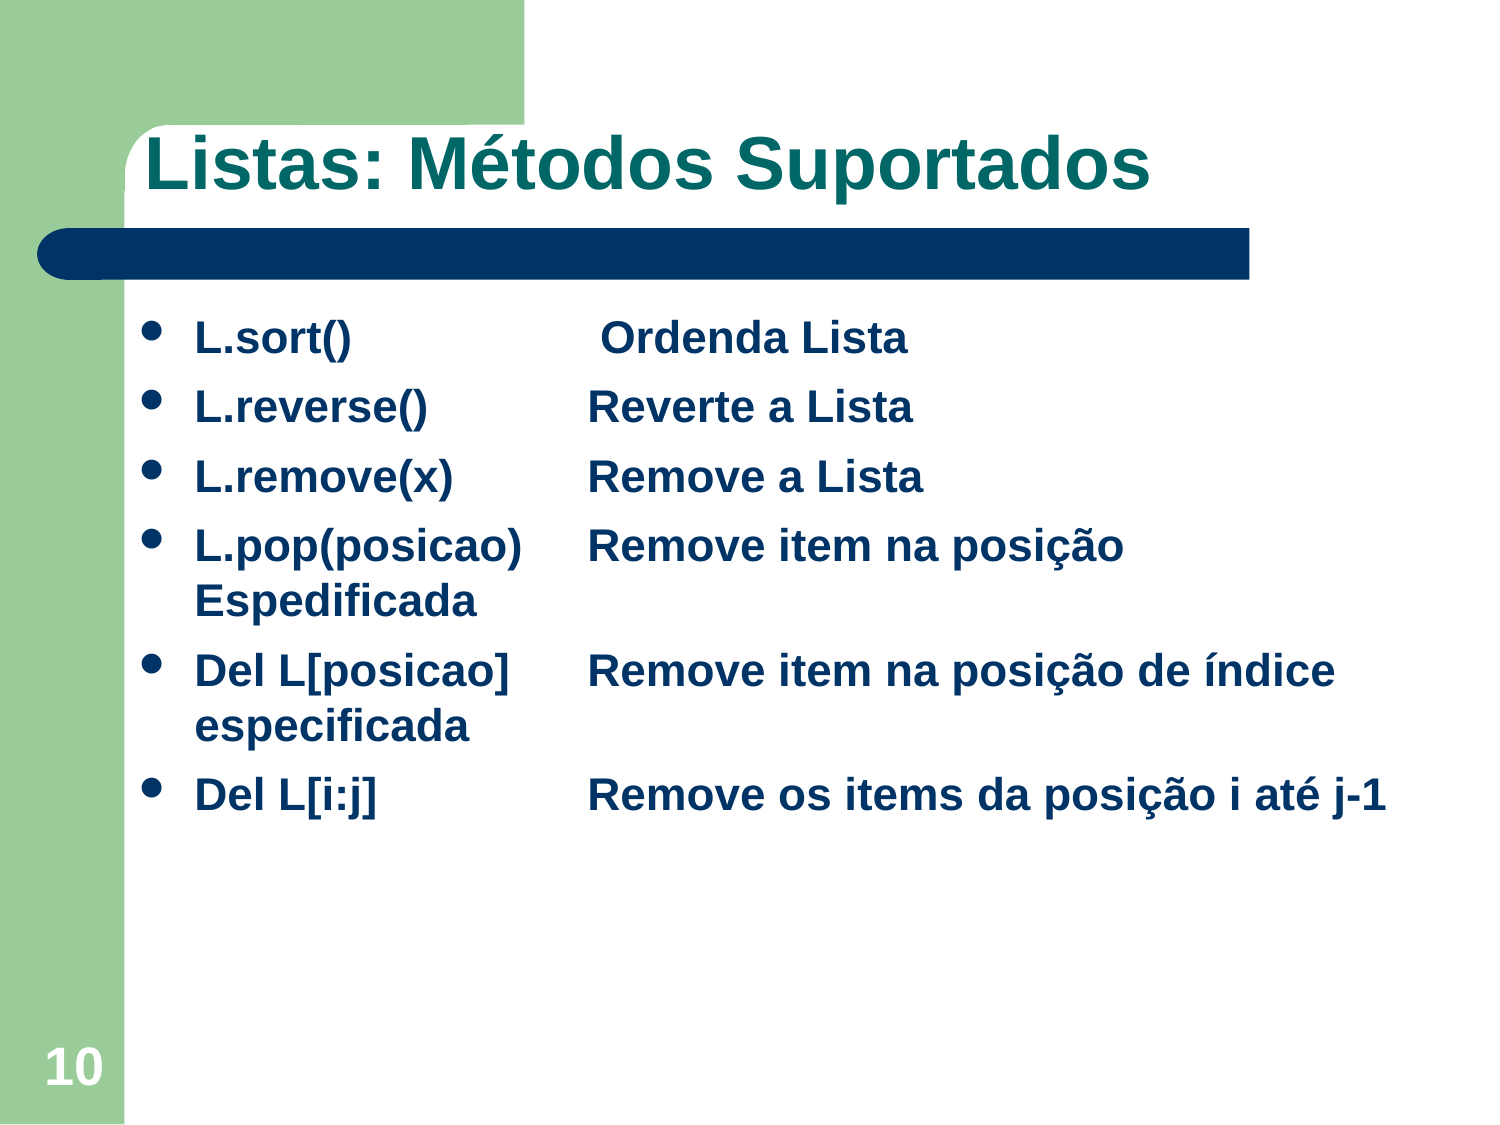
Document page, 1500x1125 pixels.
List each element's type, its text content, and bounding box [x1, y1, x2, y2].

title Listas: Métodos Suportados [129, 49, 1500, 214]
list L.sort() Ordenda Lista L.reverse() Reverte a Lista L.remove(x) Remove a Lista L.pop(posicao) Remove item na posição Espedificada Del L[posicao] Remove item na posição de índice especificada Del L[i:j] Remove os items da posição i até j-1 [123, 299, 1430, 999]
text_box <número> [12, 1023, 138, 1105]
